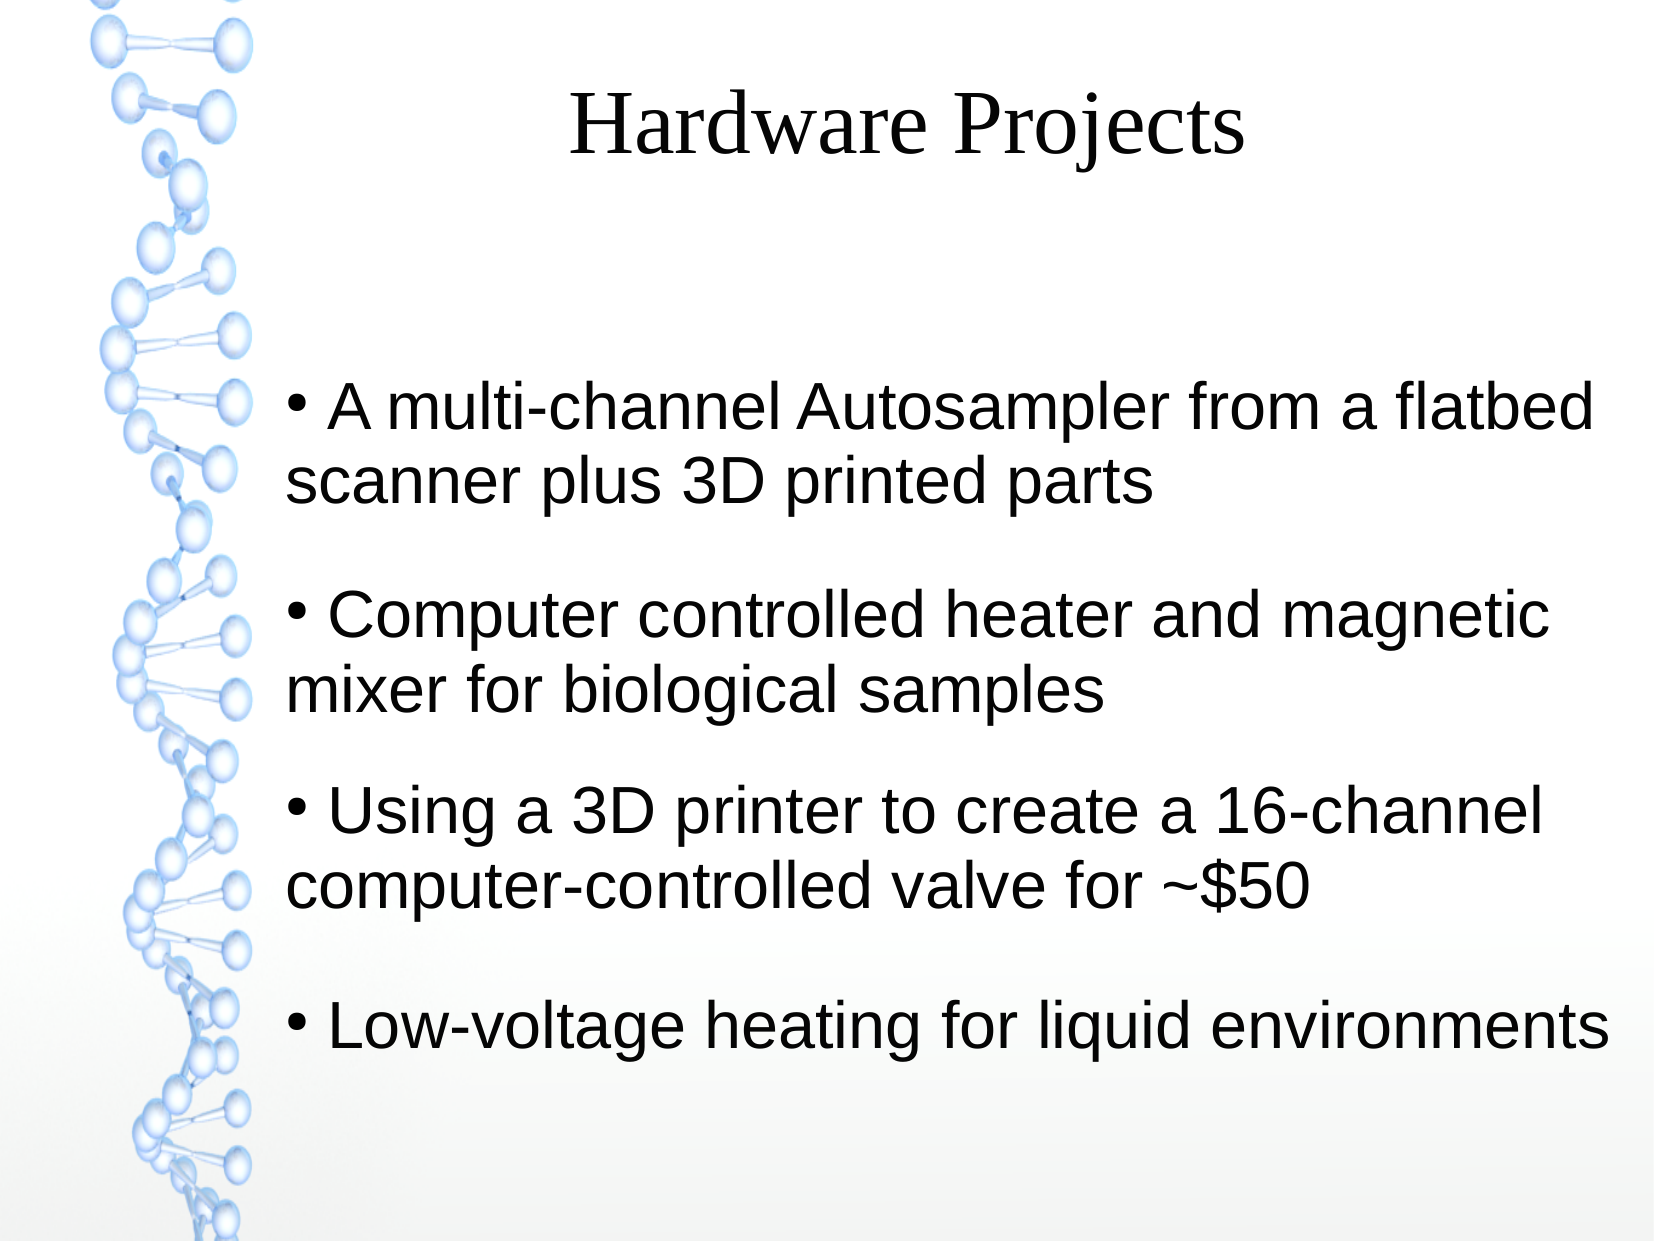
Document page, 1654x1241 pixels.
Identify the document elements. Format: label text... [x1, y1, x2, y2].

subtitle A multi-channel Autosampler from a flatbed scanner plus 3D printed parts Computer controlled heater and magnetic mixer for biological samples Using a 3D printer to create a 16-channel computer-controlled valve for ~$50 Low-voltage heating for liquid environments [285, 240, 1614, 1193]
picture [0, 0, 1654, 1241]
title Hardware Projects [391, 75, 1426, 166]
